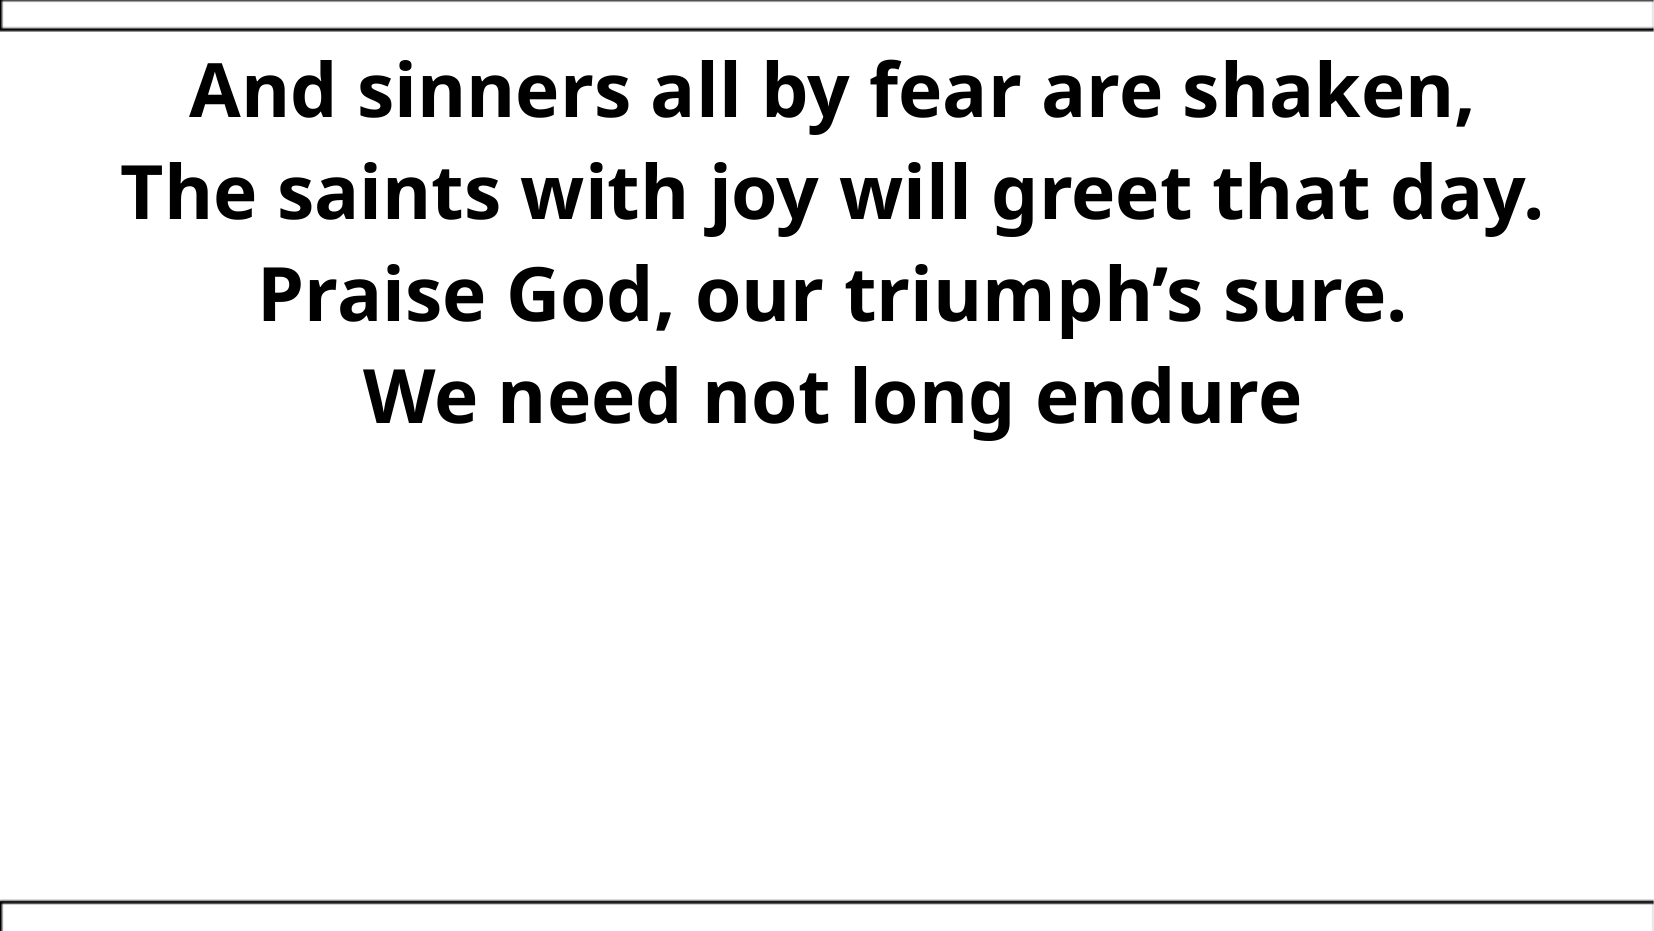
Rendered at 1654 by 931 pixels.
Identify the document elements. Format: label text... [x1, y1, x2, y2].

text_box And sinners all by fear are shaken, The saints with joy will greet that day. Praise God, our triumph’s sure. We need not long endure [98, 29, 1569, 450]
picture [0, 0, 1654, 931]
